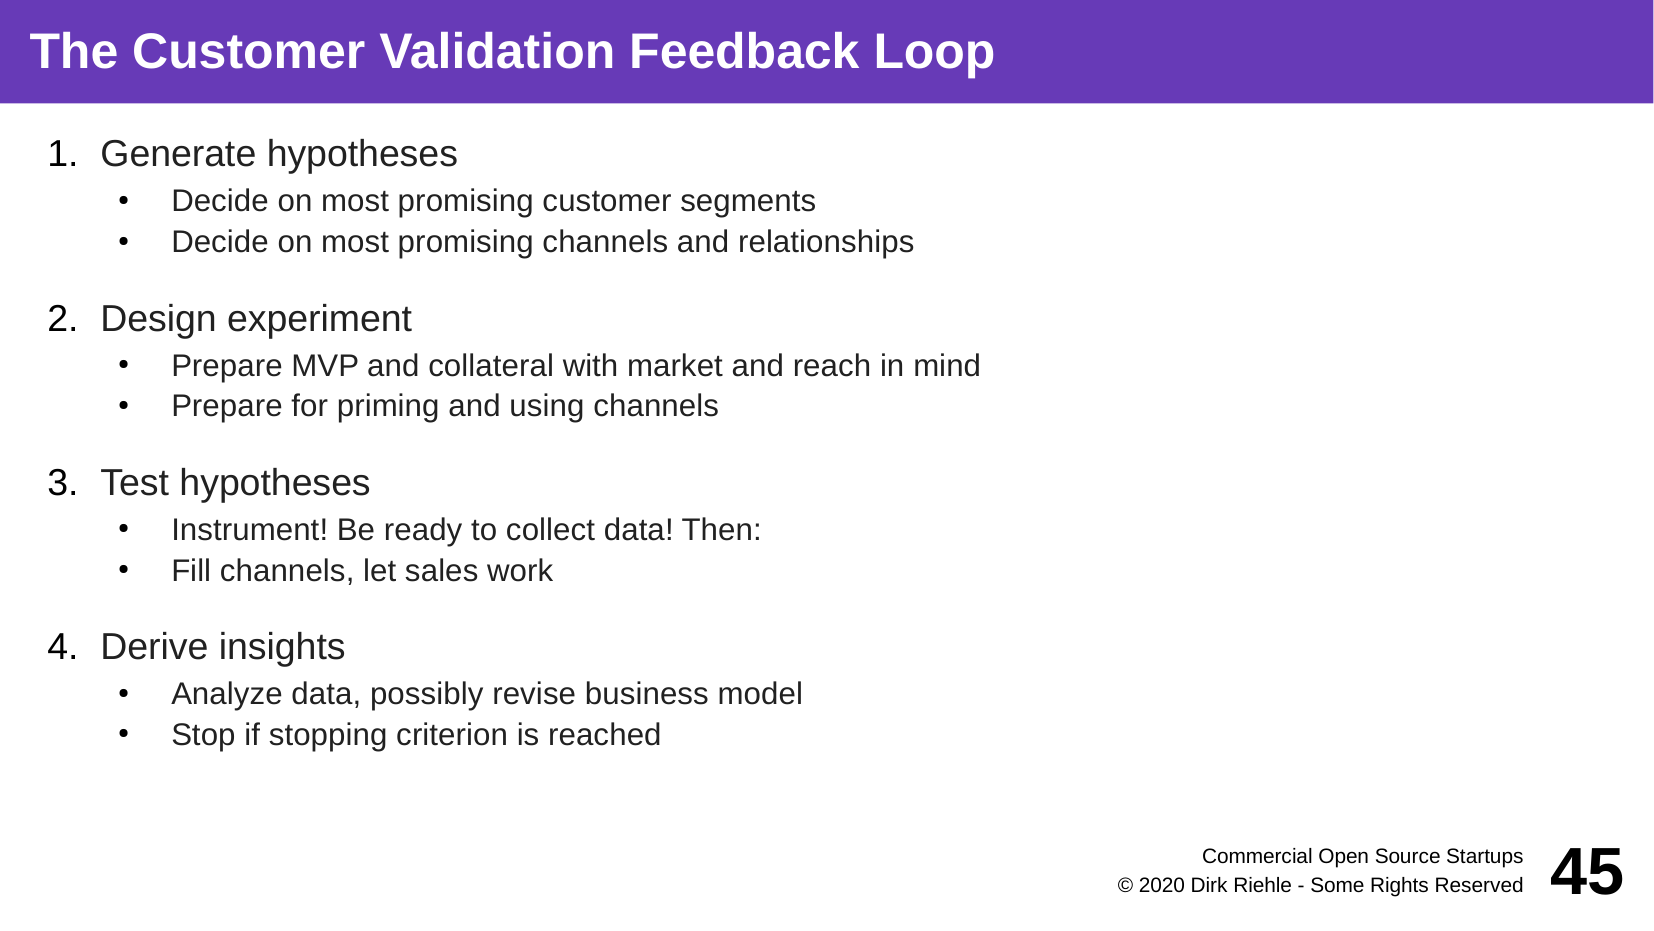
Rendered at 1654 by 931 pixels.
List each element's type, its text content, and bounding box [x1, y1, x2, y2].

list Generate hypotheses Decide on most promising customer segments Decide on most promising channels and relationships Design experiment Prepare MVP and collateral with market and reach in mind Prepare for priming and using channels Test hypotheses Instrument! Be ready to collect data! Then: Fill channels, let sales work Derive insights Analyze data, possibly revise business model Stop if stopping criterion is reached [29, 132, 1625, 813]
title The Customer Validation Feedback Loop [0, 0, 1654, 104]
